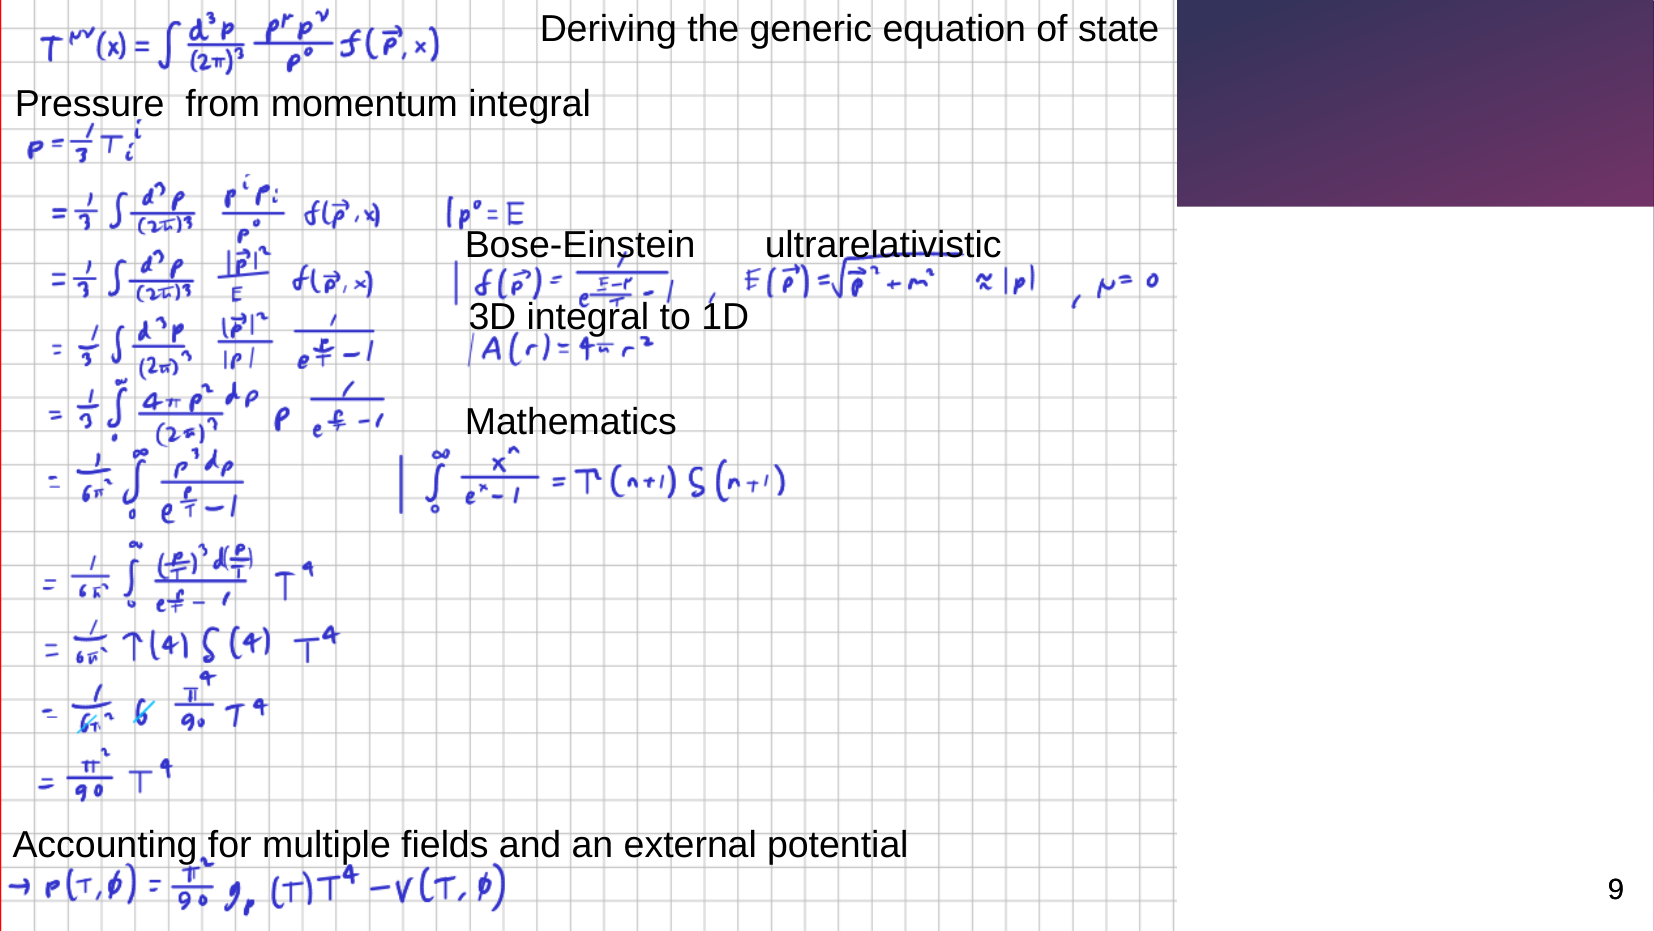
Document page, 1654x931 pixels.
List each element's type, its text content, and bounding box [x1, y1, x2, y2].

text_box 3D integral to 1D [453, 287, 792, 345]
text_box Accounting for multiple fields and an external potential [0, 815, 936, 915]
text_box Deriving the generic equation of state [525, 0, 1177, 99]
picture [0, 99, 1177, 931]
text_box Pressure from momentum integral [0, 75, 638, 151]
picture [0, 0, 525, 75]
text_box Bose-Einstein ultrarelativistic [450, 215, 1051, 273]
text_box Mathematics [450, 393, 713, 451]
